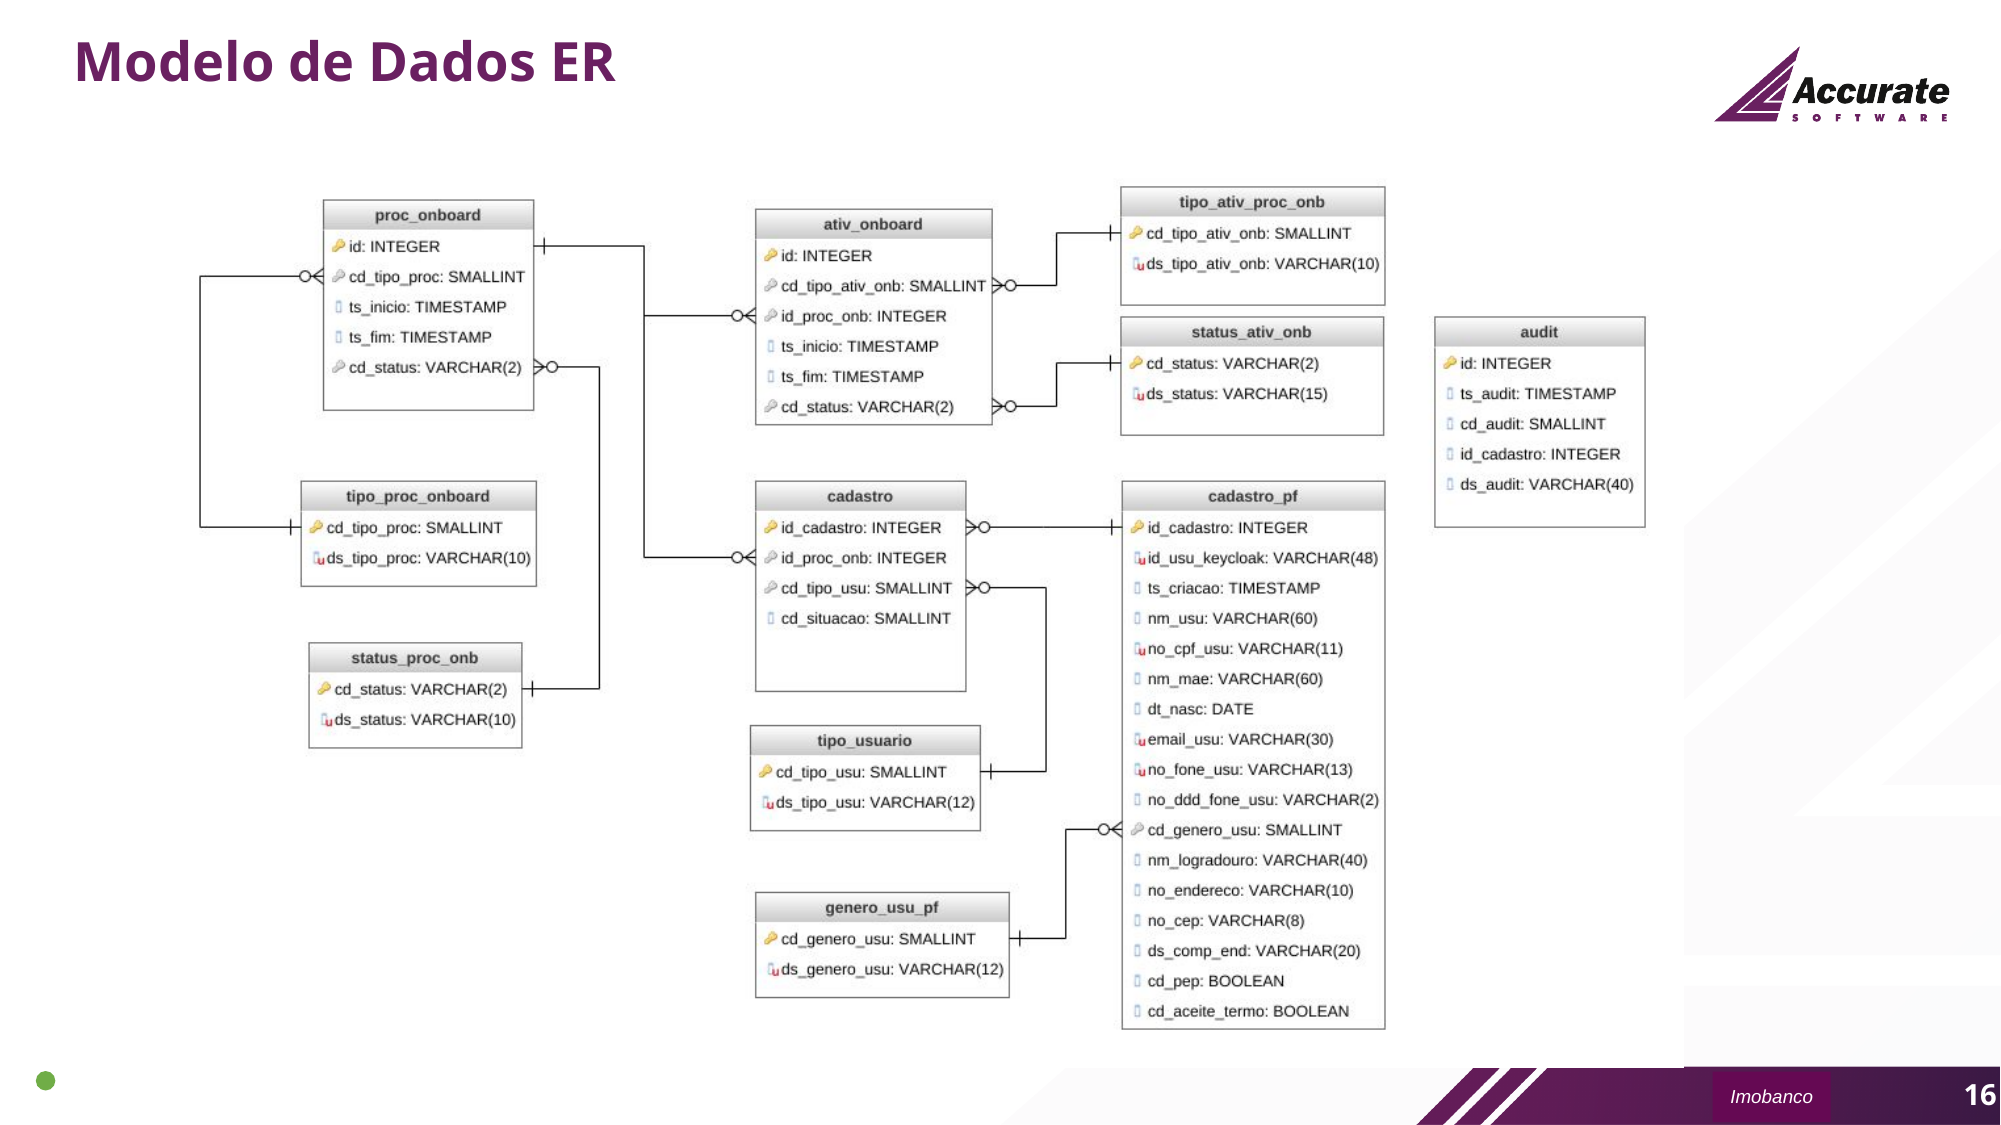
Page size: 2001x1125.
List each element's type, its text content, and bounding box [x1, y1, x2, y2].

picture [0, 0, 2000, 1125]
text_box Imobanco [1712, 1071, 1831, 1123]
text_box Modelo de Dados ER [58, 19, 1683, 100]
